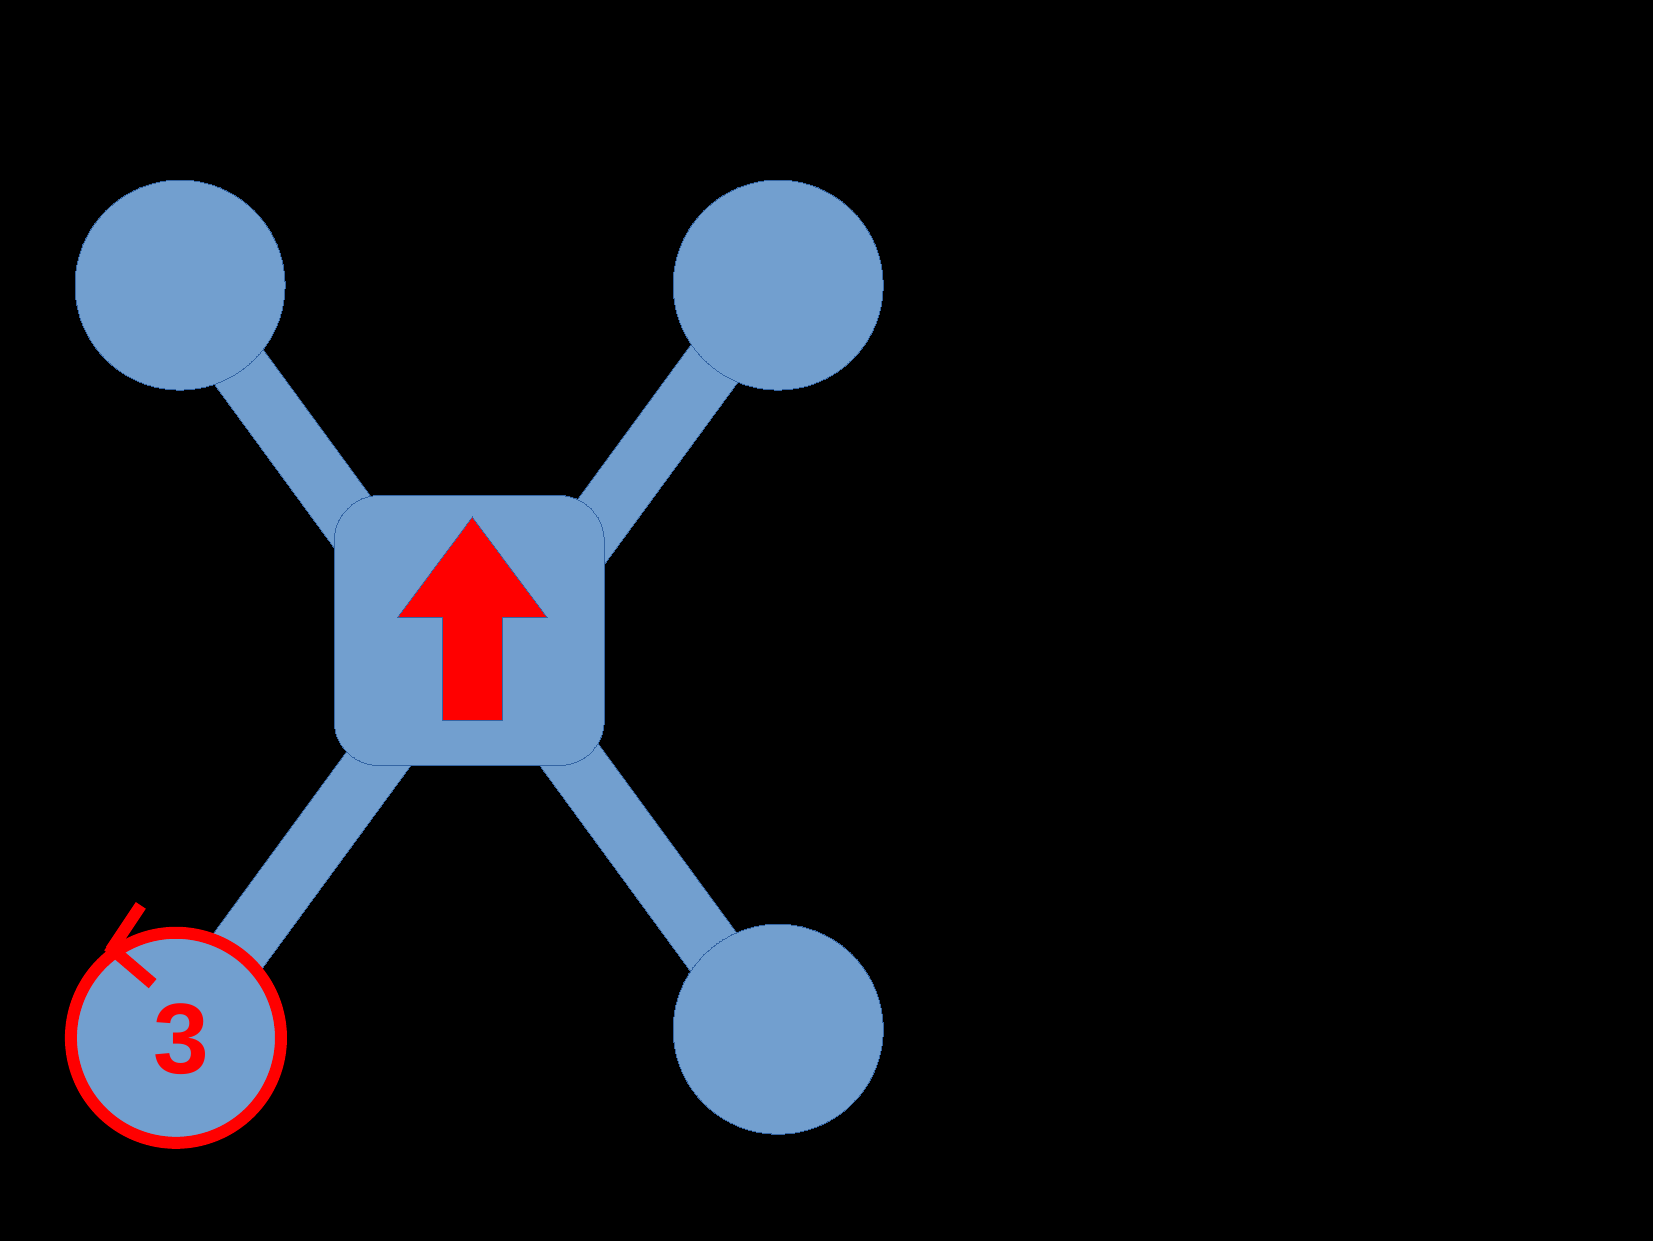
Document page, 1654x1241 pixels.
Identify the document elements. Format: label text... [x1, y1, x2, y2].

text_box 3 [138, 975, 224, 1103]
text_box [70, 180, 884, 1143]
